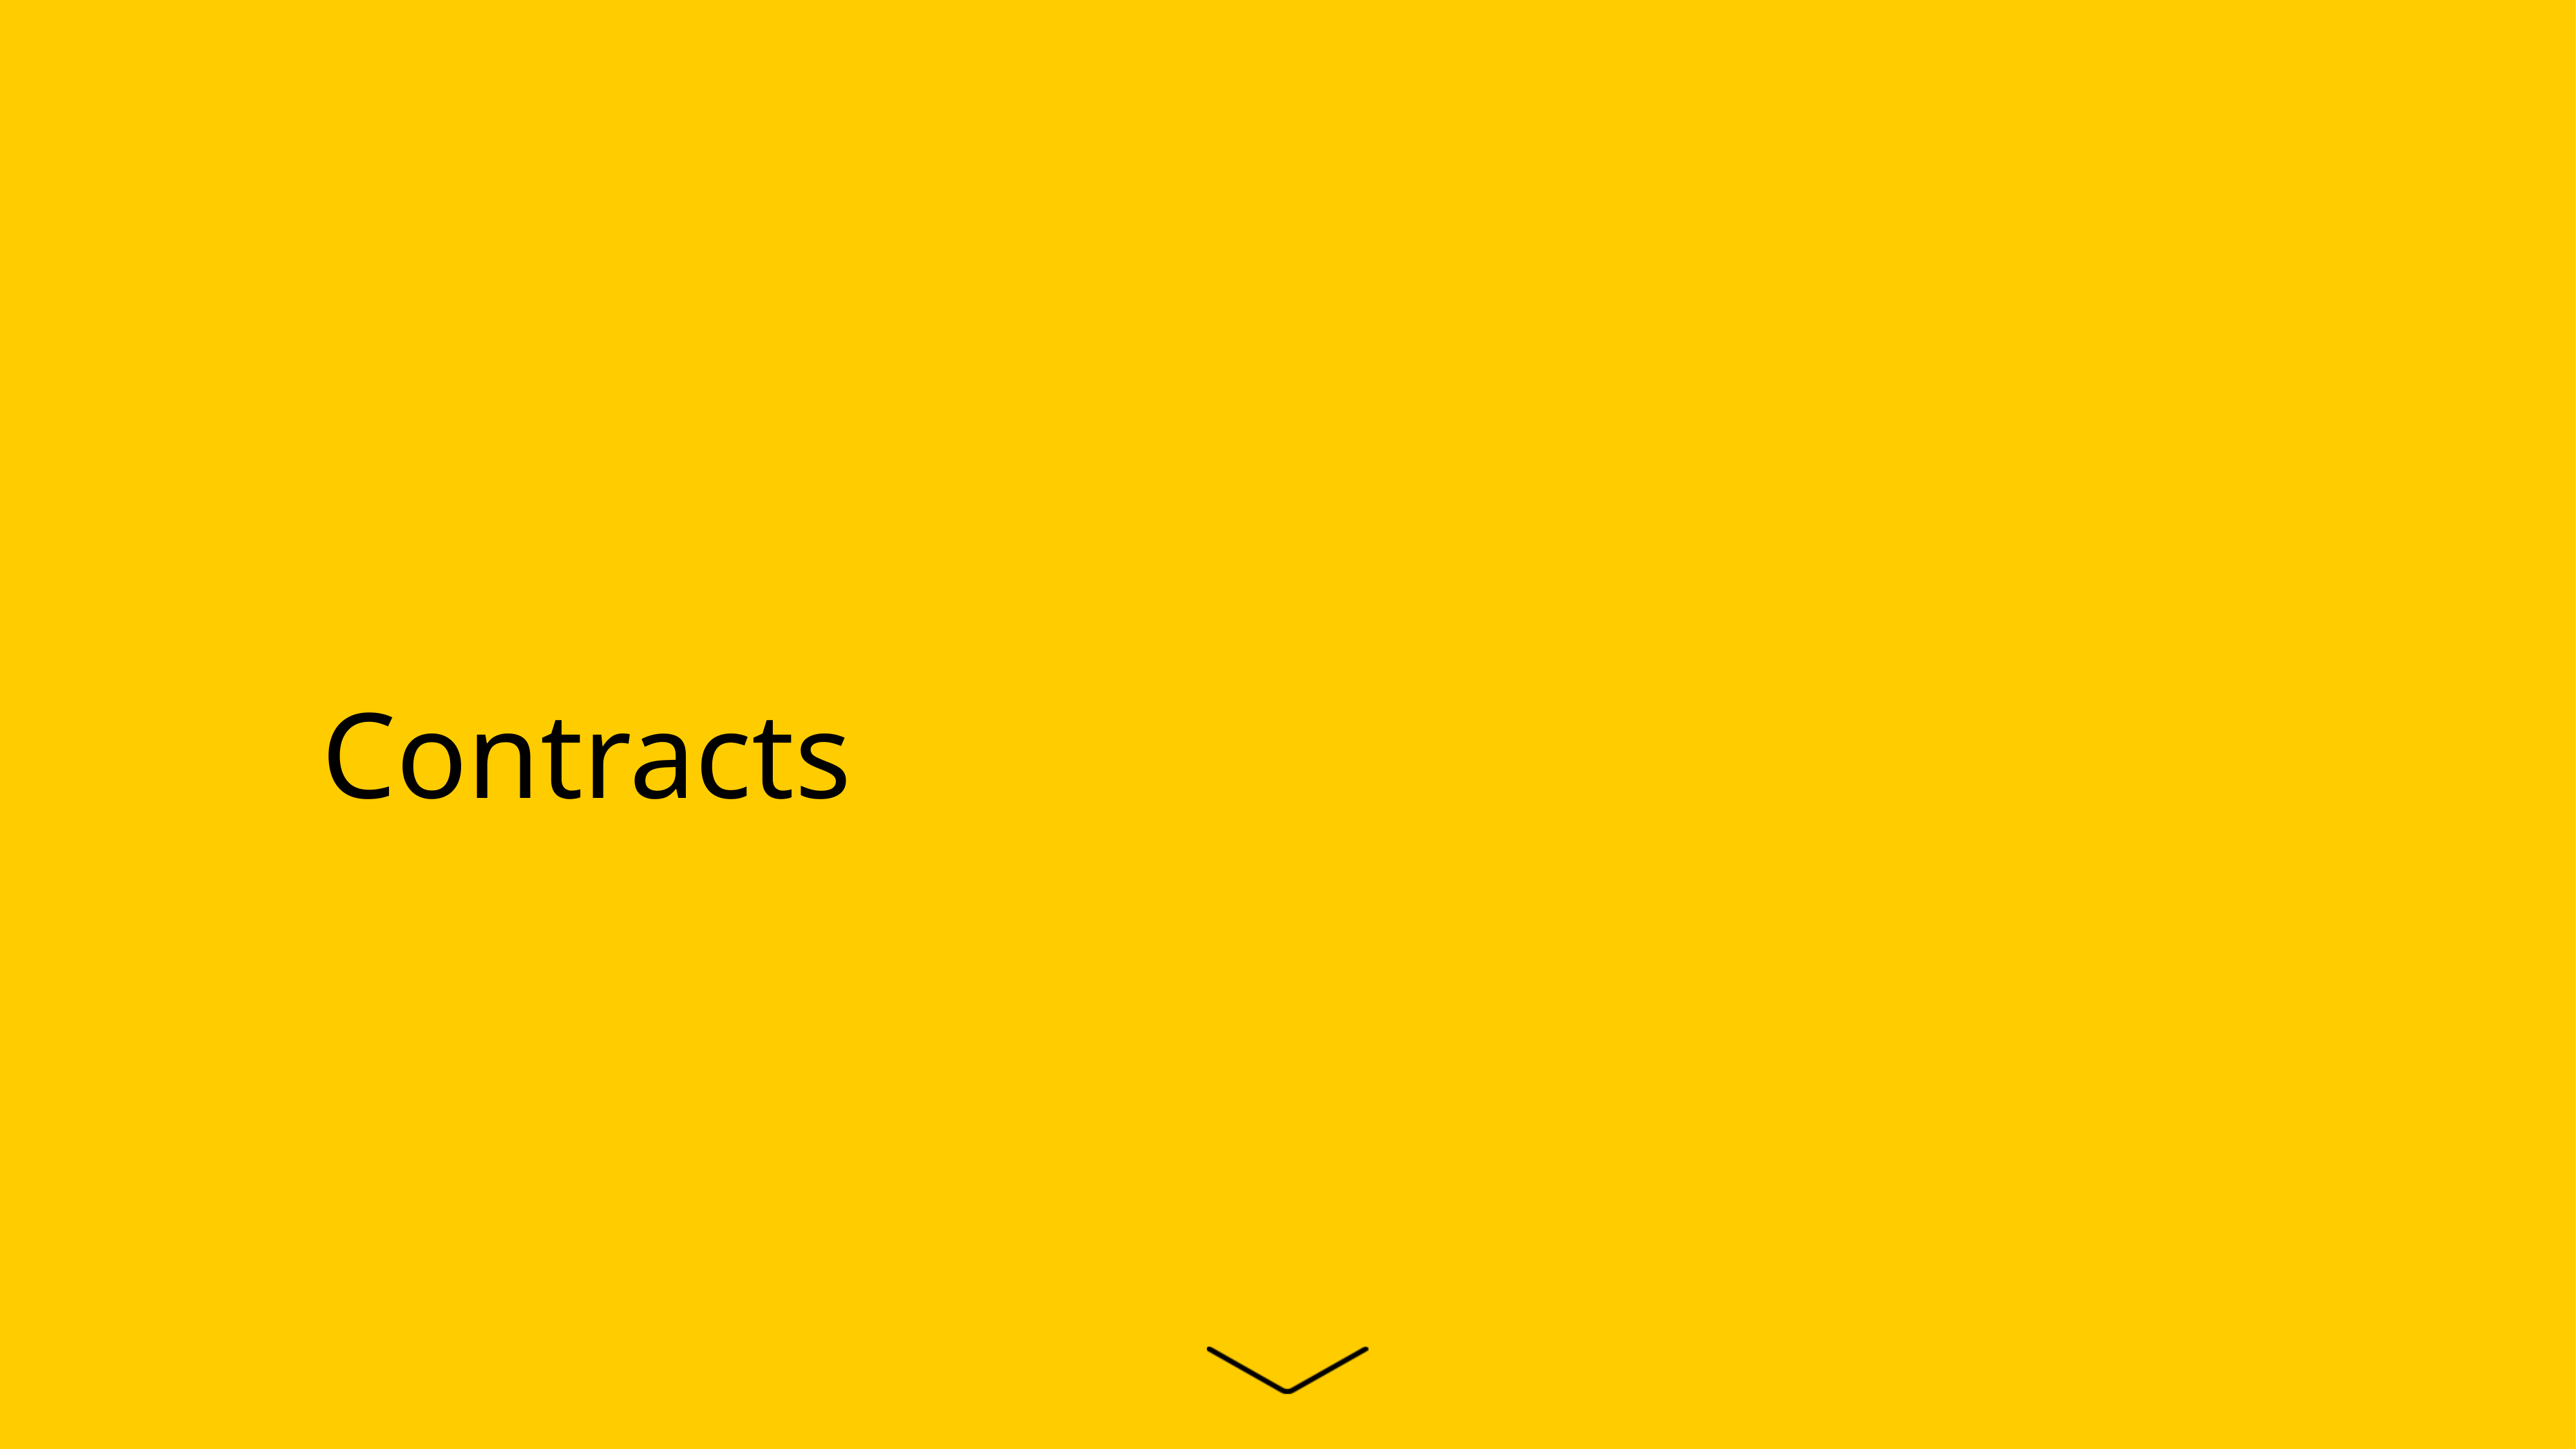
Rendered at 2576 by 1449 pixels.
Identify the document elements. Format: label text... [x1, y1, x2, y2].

picture [1207, 1347, 1368, 1396]
title Contracts [321, 429, 2253, 1074]
